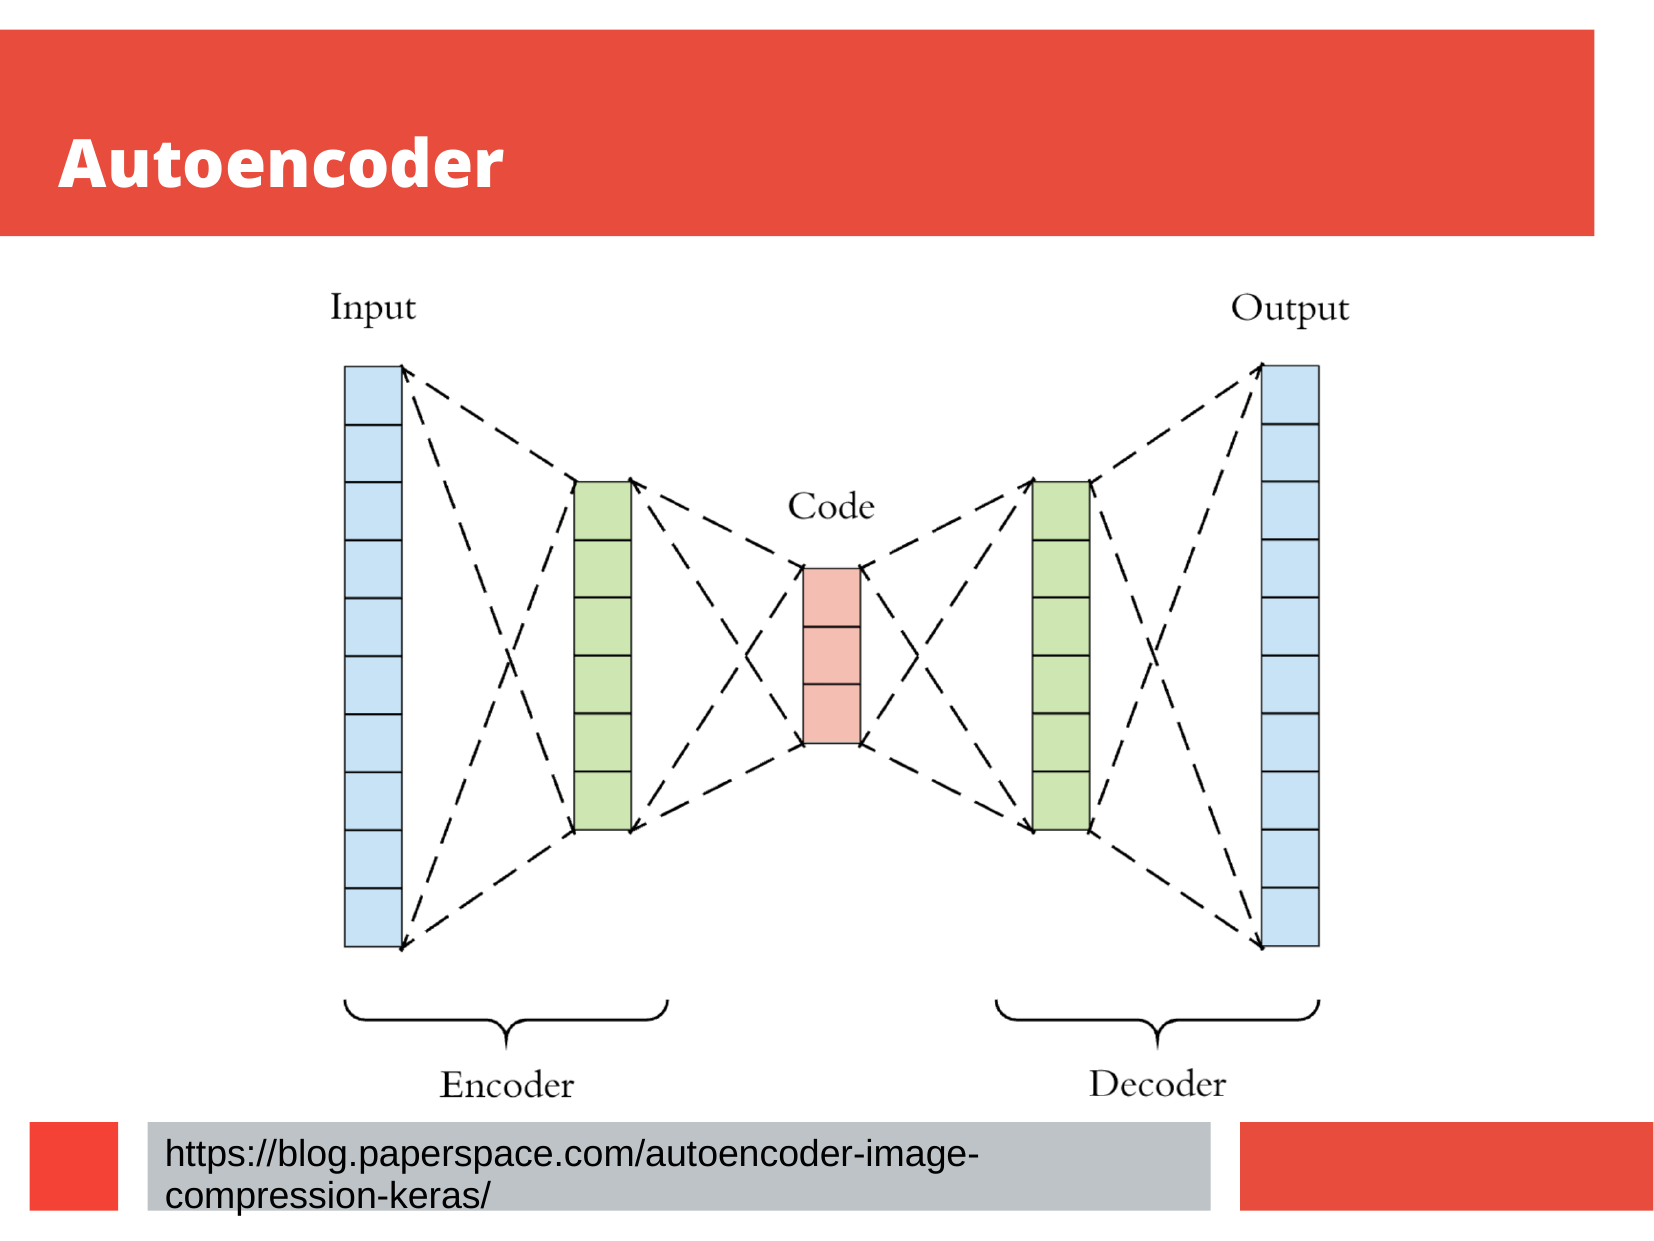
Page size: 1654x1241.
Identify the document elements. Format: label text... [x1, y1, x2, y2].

text_box https://blog.paperspace.com/autoencoder-image-compression-keras/ [150, 1125, 1216, 1224]
picture [259, 284, 1366, 1106]
title Autoencoder [59, 59, 1595, 207]
